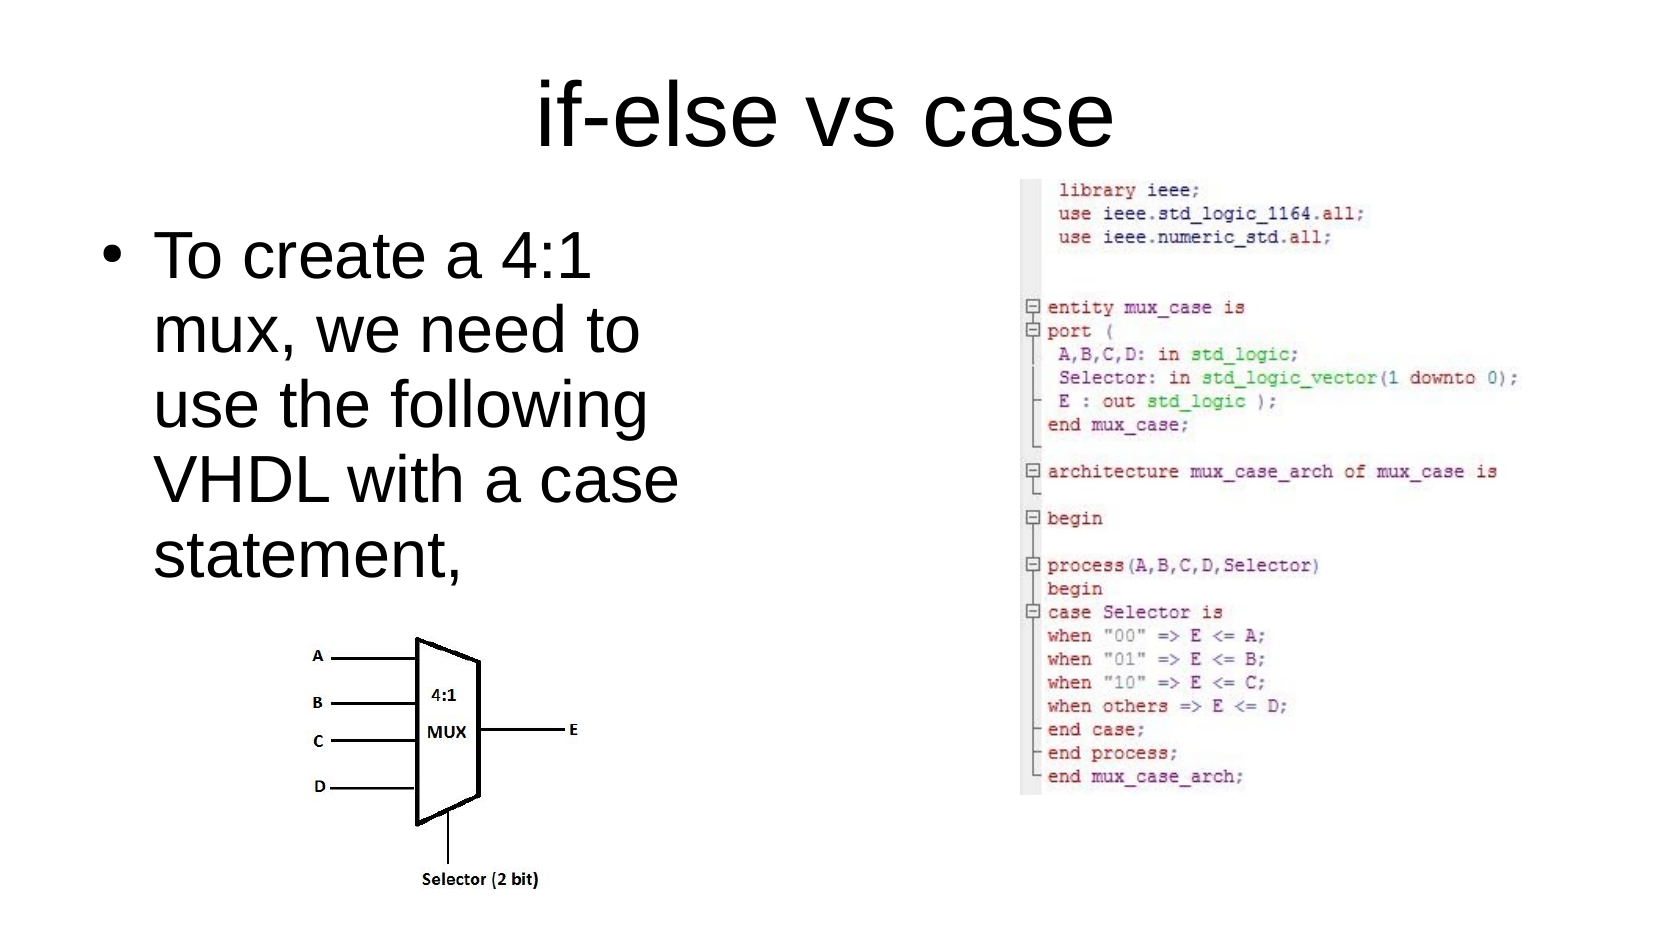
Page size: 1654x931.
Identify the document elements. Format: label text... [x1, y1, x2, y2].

title if-else vs case [82, 37, 1571, 193]
picture [290, 614, 586, 901]
list To create a 4:1 mux, we need to use the following VHDL with a case statement, [82, 217, 706, 758]
picture [1020, 179, 1531, 796]
